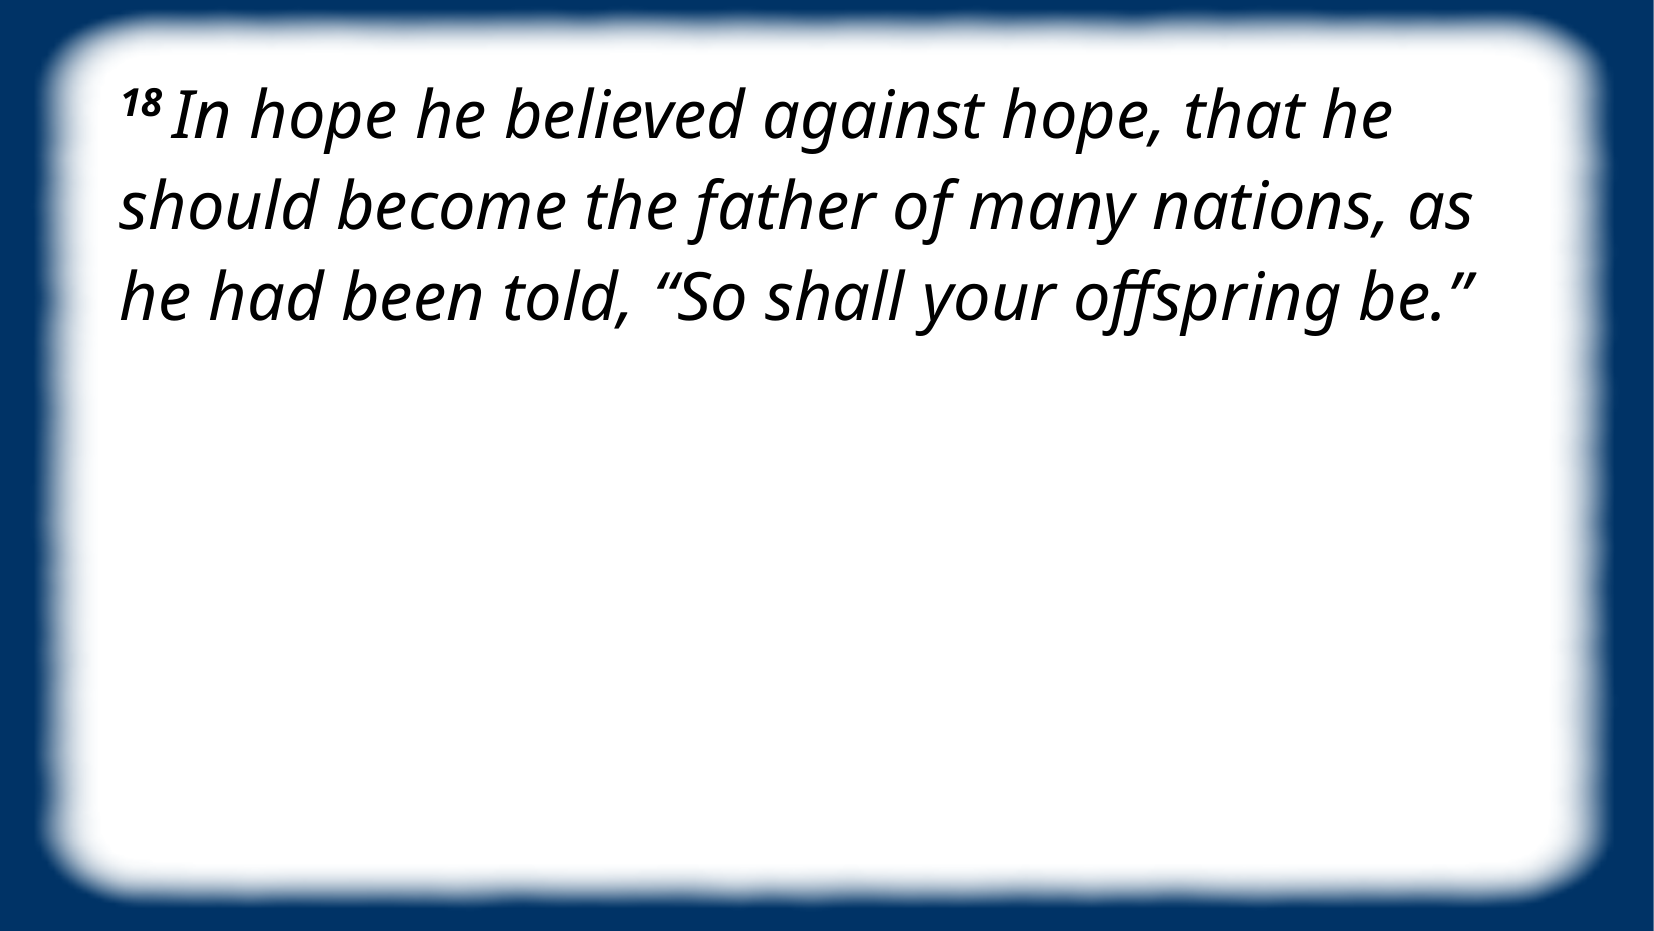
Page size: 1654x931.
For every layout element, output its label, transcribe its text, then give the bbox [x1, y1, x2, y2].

text_box 18 In hope he believed against hope, that he should become the father of many nations, as he had been told, “So shall your offspring be.” [105, 60, 1546, 342]
picture [0, 0, 1654, 931]
